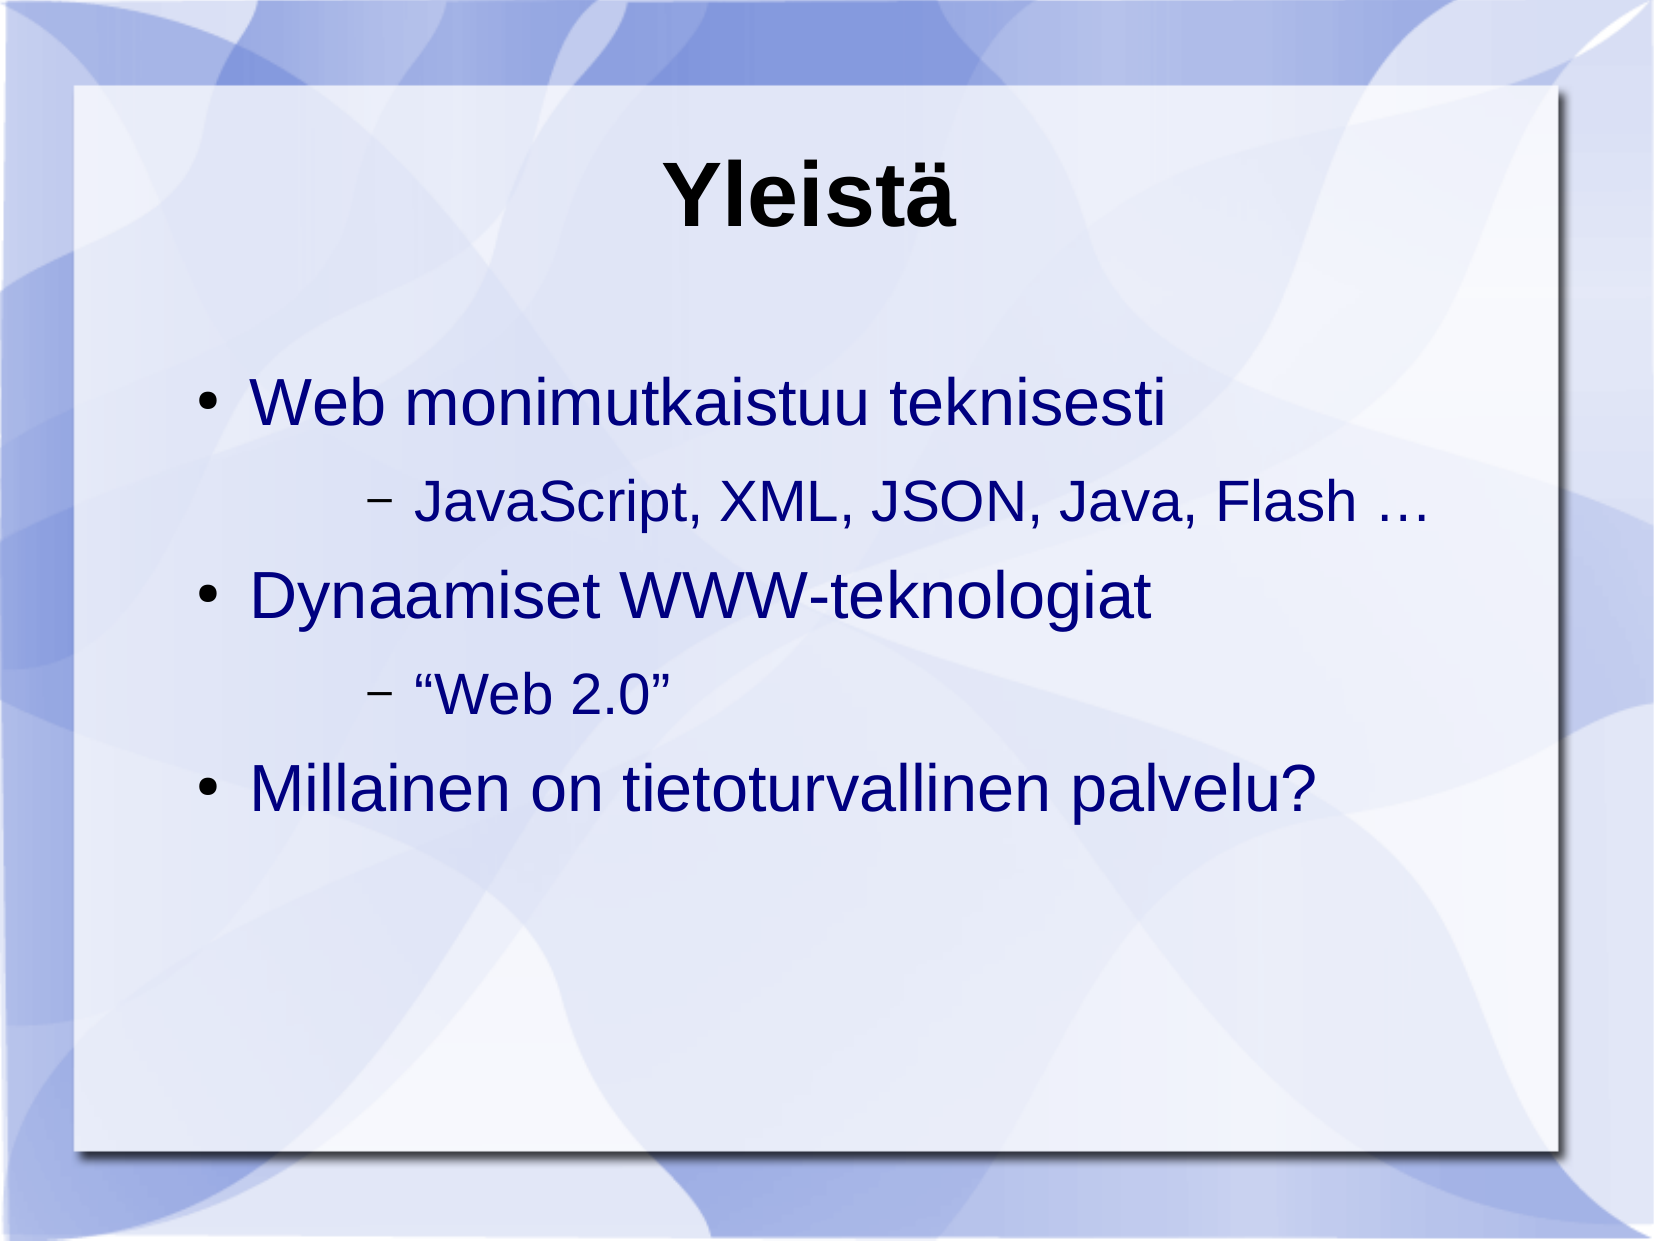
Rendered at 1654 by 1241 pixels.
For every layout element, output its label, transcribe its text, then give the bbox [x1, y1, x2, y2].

title Yleistä [82, 90, 1536, 298]
picture [0, 0, 1654, 1241]
list Web monimutkaistuu teknisesti JavaScript, XML, JSON, Java, Flash … Dynaamiset WWW-teknologiat “Web 2.0” Millainen on tietoturvallinen palvelu? [178, 364, 1570, 1147]
